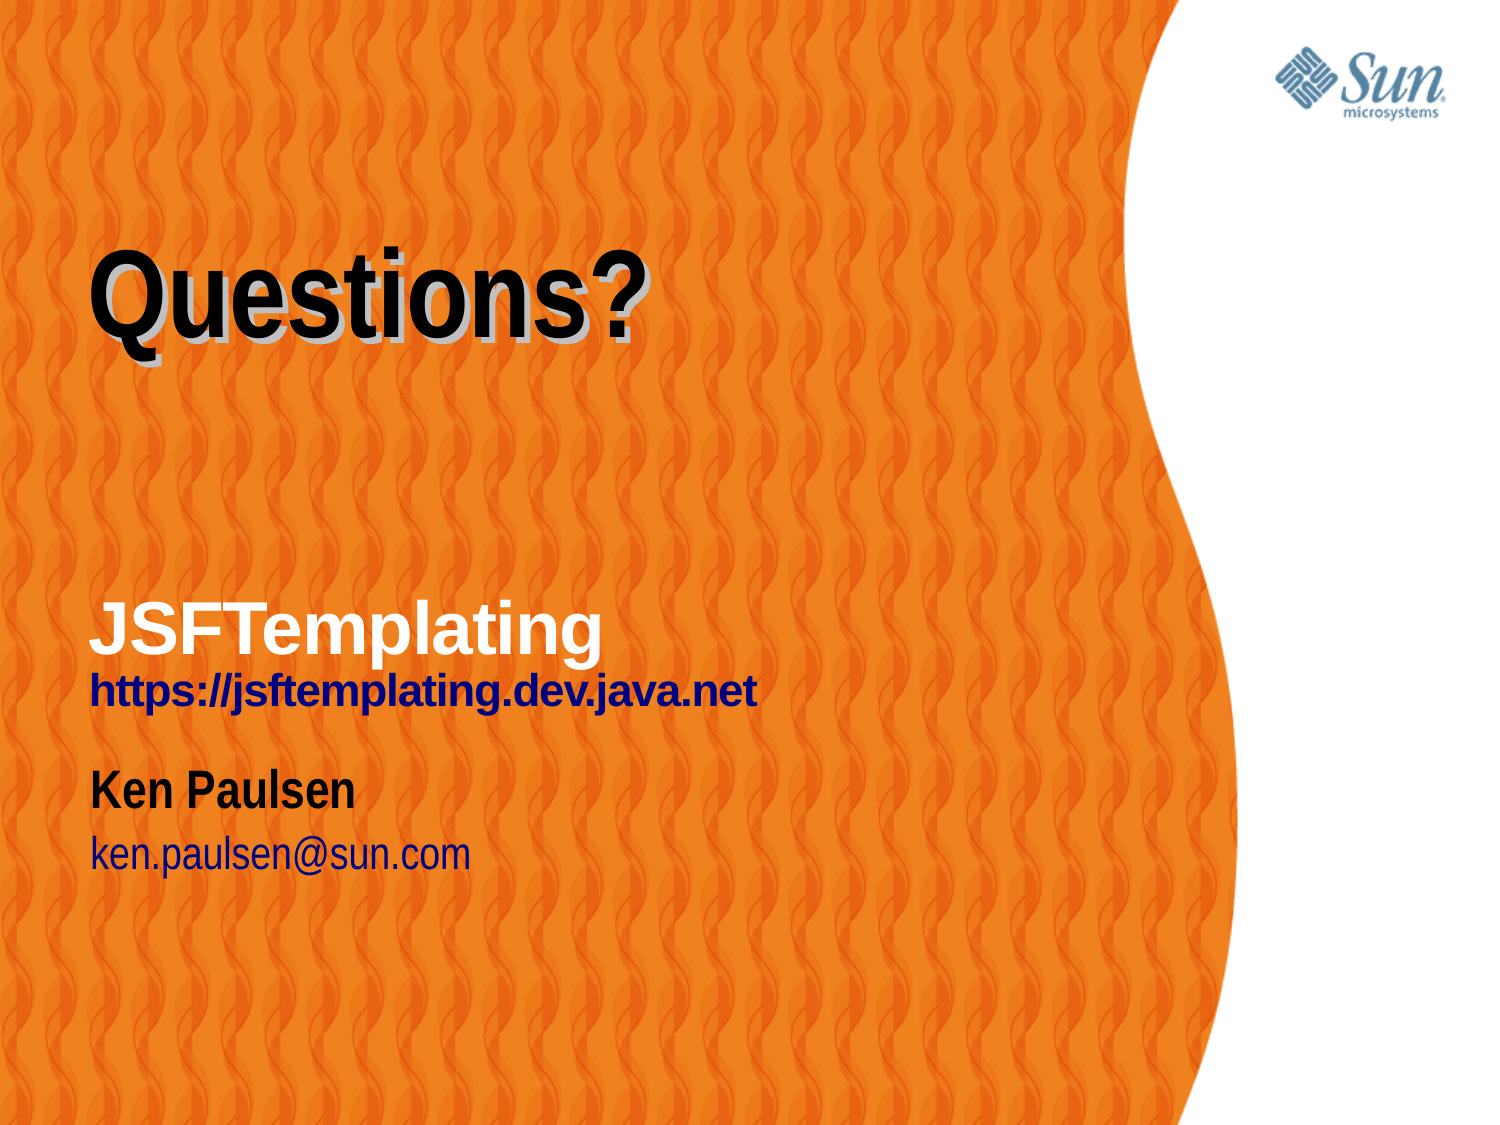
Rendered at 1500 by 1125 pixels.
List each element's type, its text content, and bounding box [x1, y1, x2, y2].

list Questions? [72, 240, 1051, 451]
list Ken Paulsen ken.paulsen@sun.com [90, 766, 1080, 987]
title JSFTemplating https://jsftemplating.dev.java.net [88, 470, 1086, 716]
picture [0, 0, 1500, 1125]
